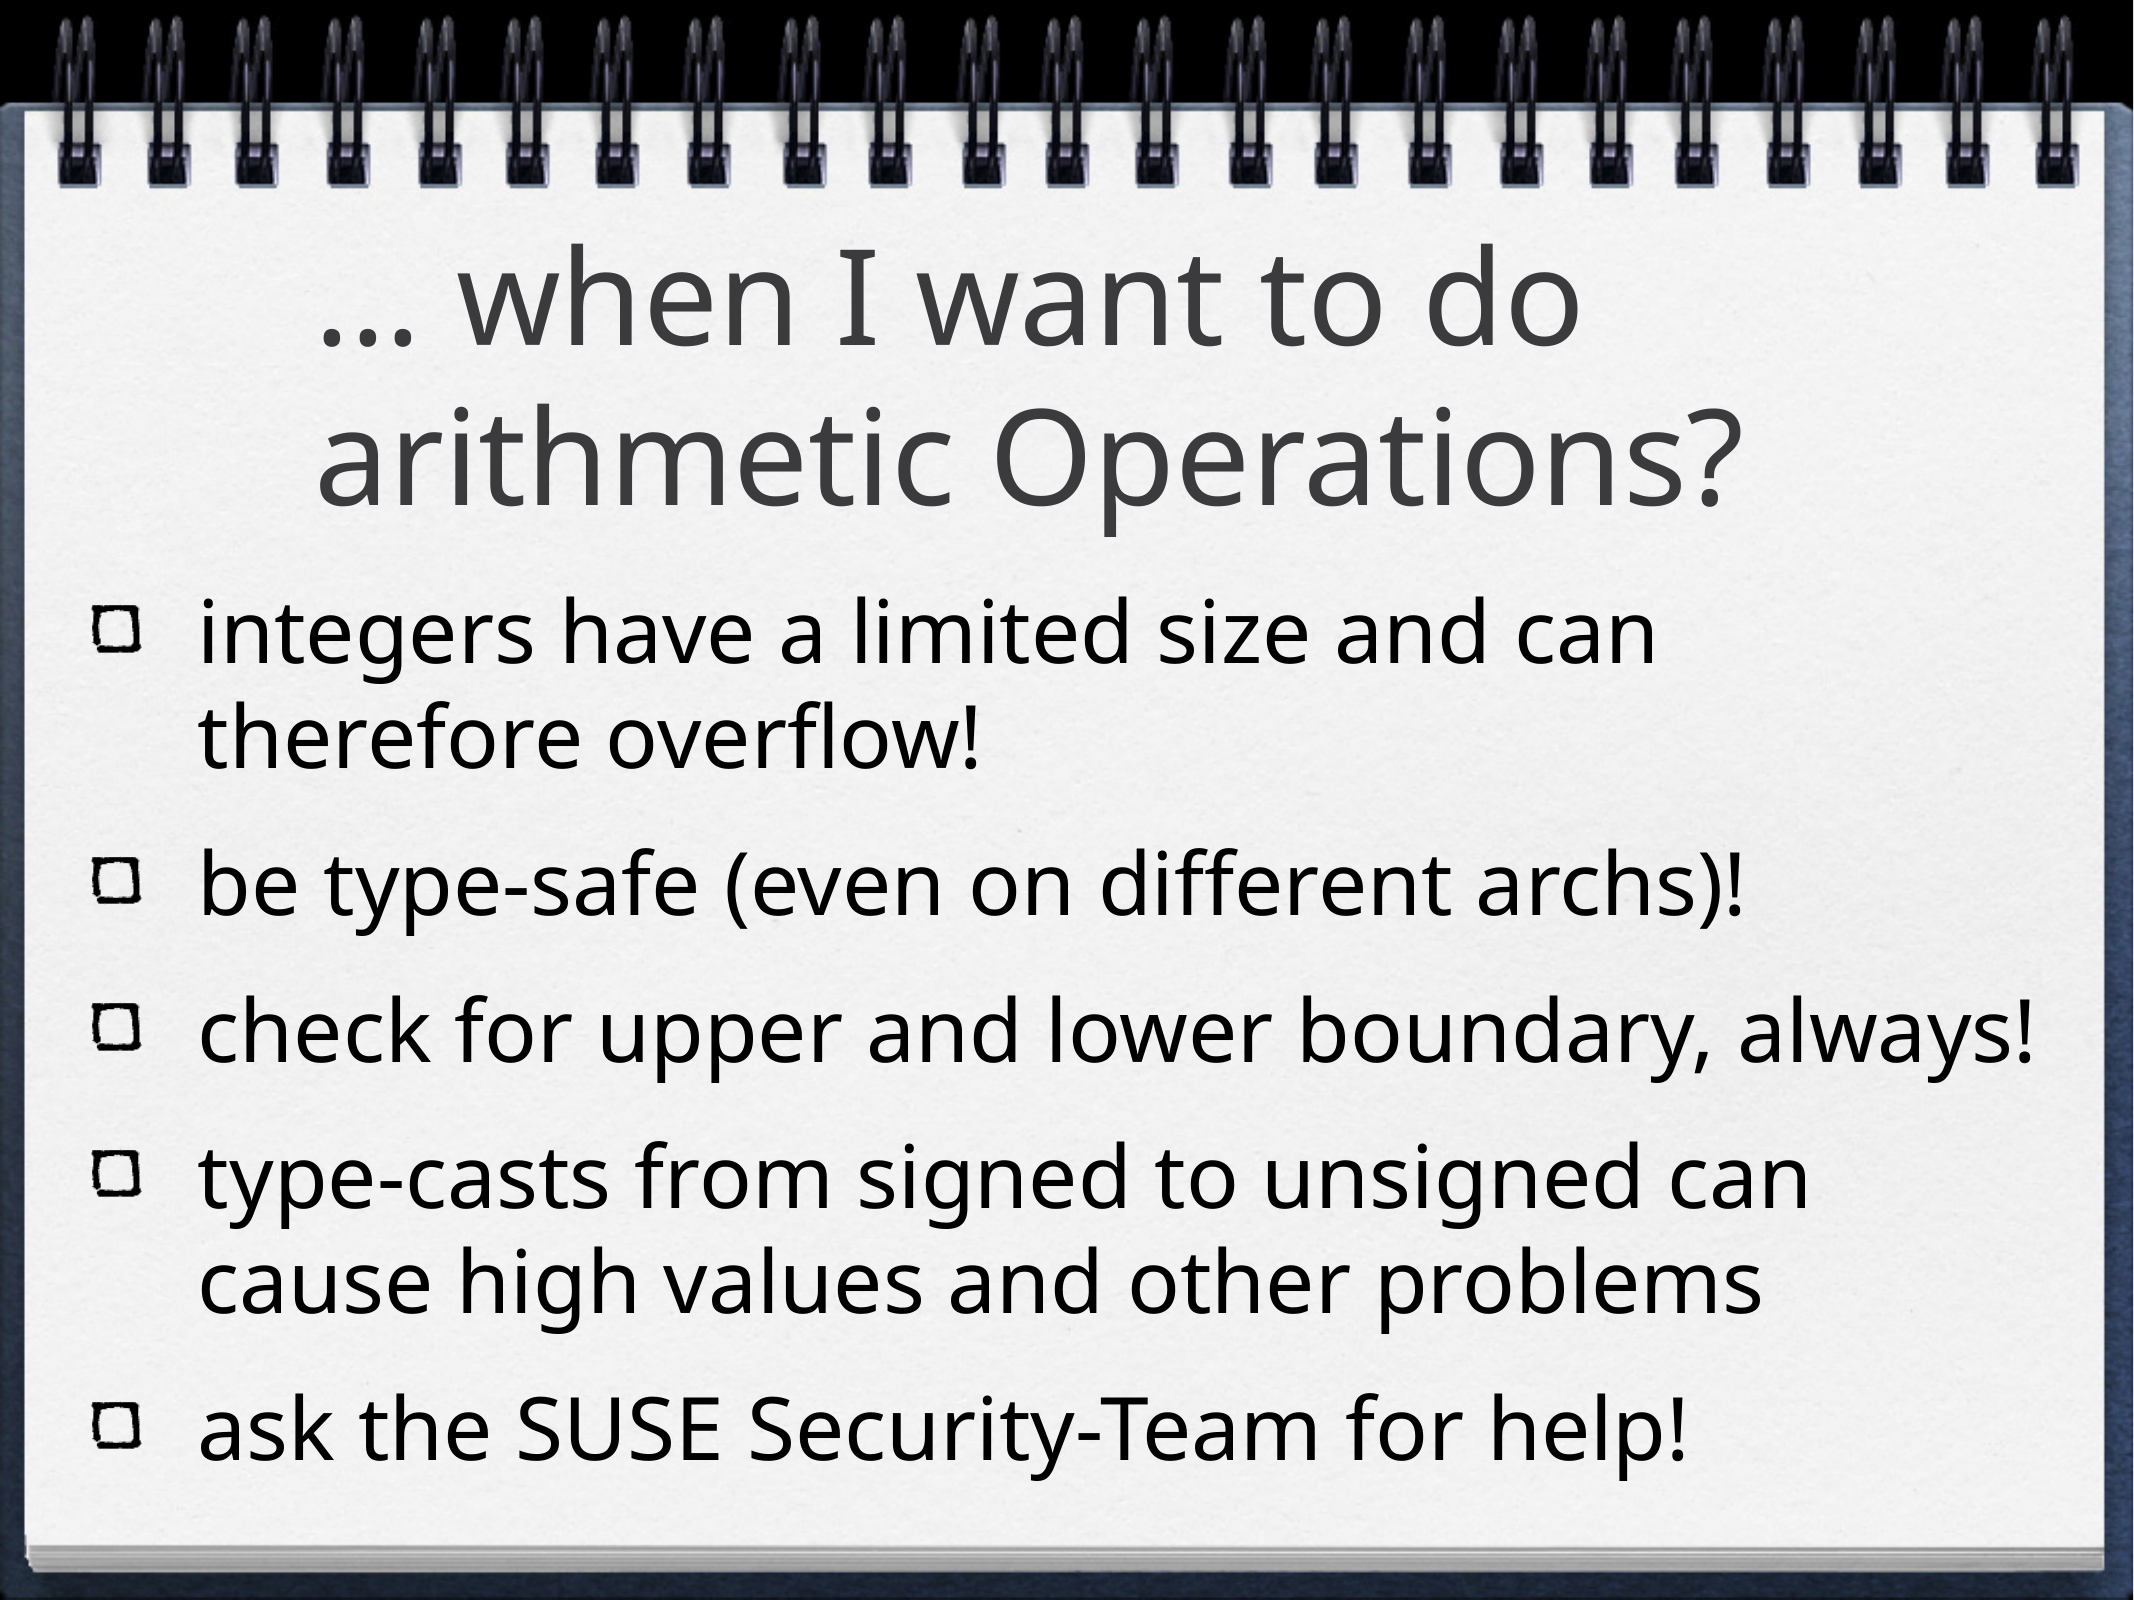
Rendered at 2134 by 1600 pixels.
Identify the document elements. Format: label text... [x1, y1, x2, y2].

title ... when I want to do arithmetic Operations? [306, 203, 1828, 522]
picture [0, 0, 2134, 1600]
list integers have a limited size and can therefore overflow! be type-safe (even on different archs)! check for upper and lower boundary, always! type-casts from signed to unsigned can cause high values and other problems ask the SUSE Security-Team for help! [47, 522, 2053, 1532]
